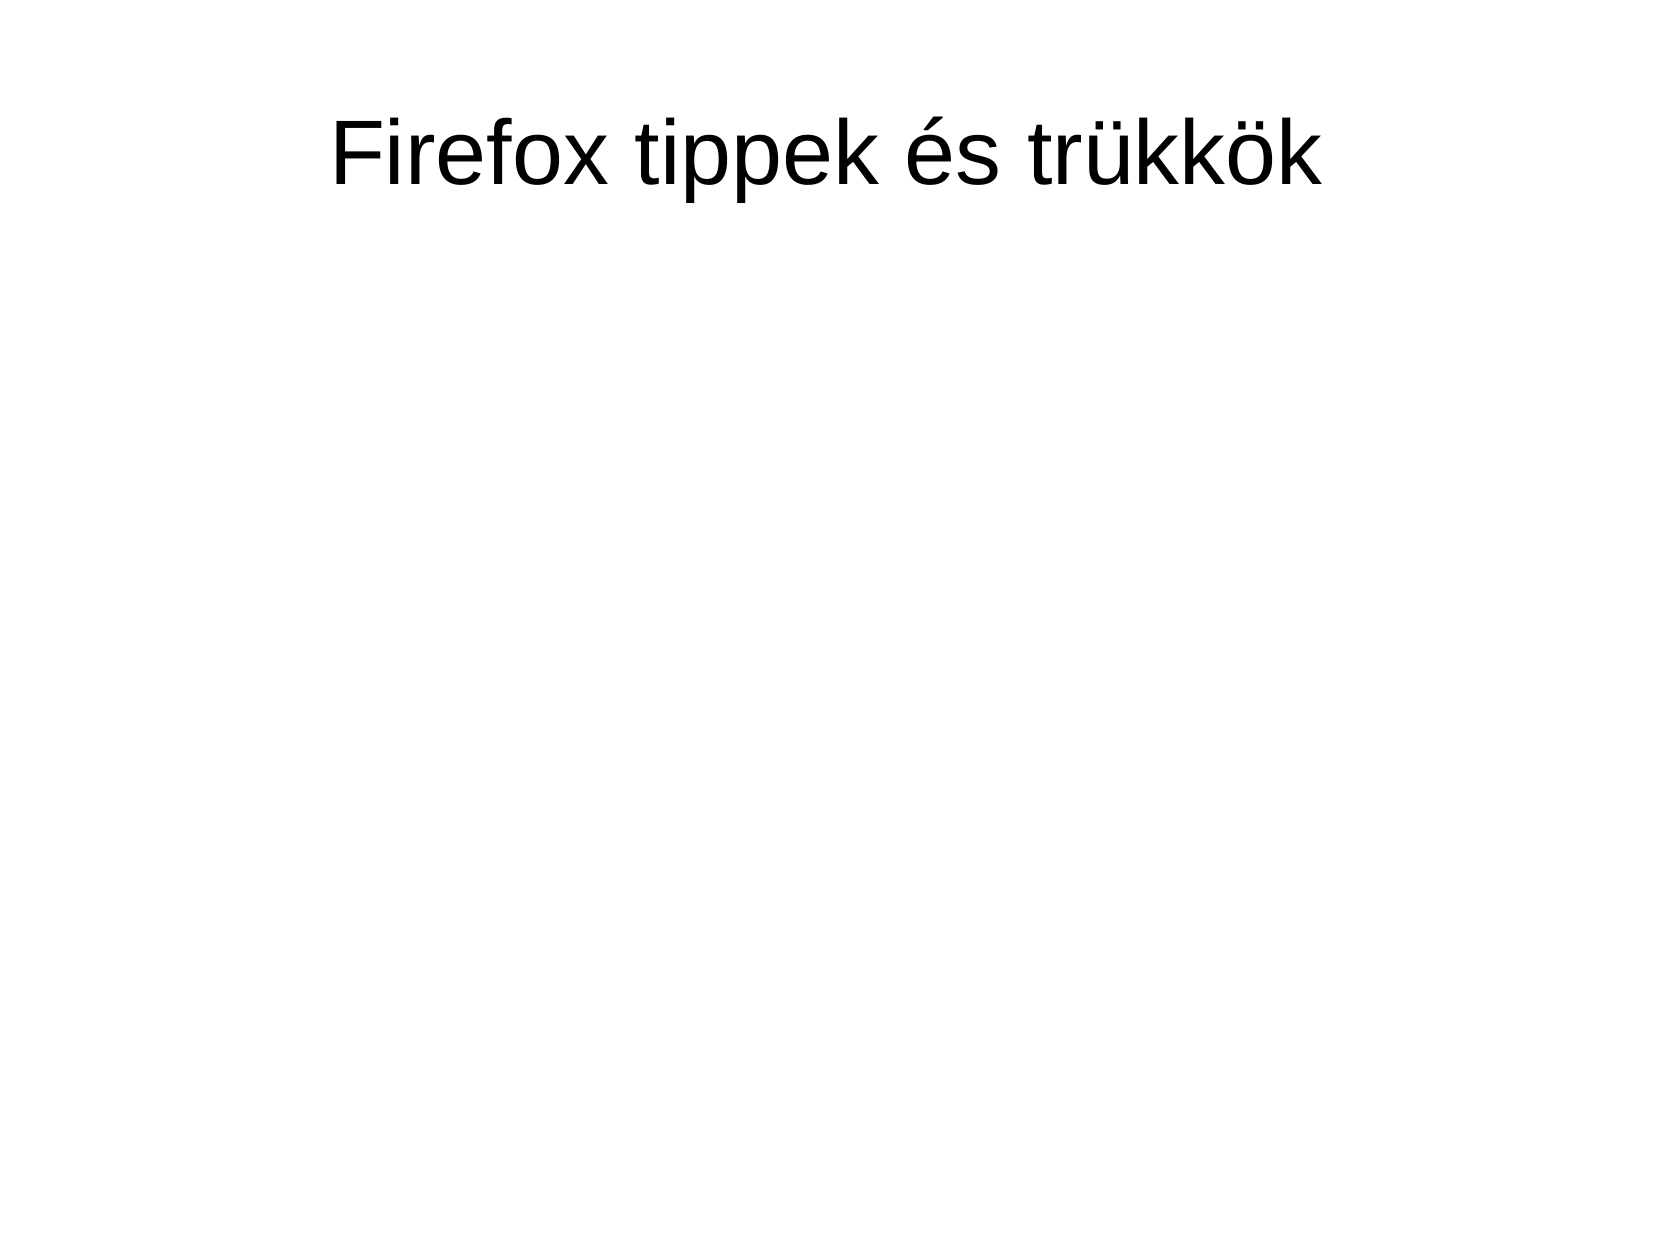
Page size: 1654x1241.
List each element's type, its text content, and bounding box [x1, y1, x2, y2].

title Firefox tippek és trükkök [82, 49, 1571, 257]
